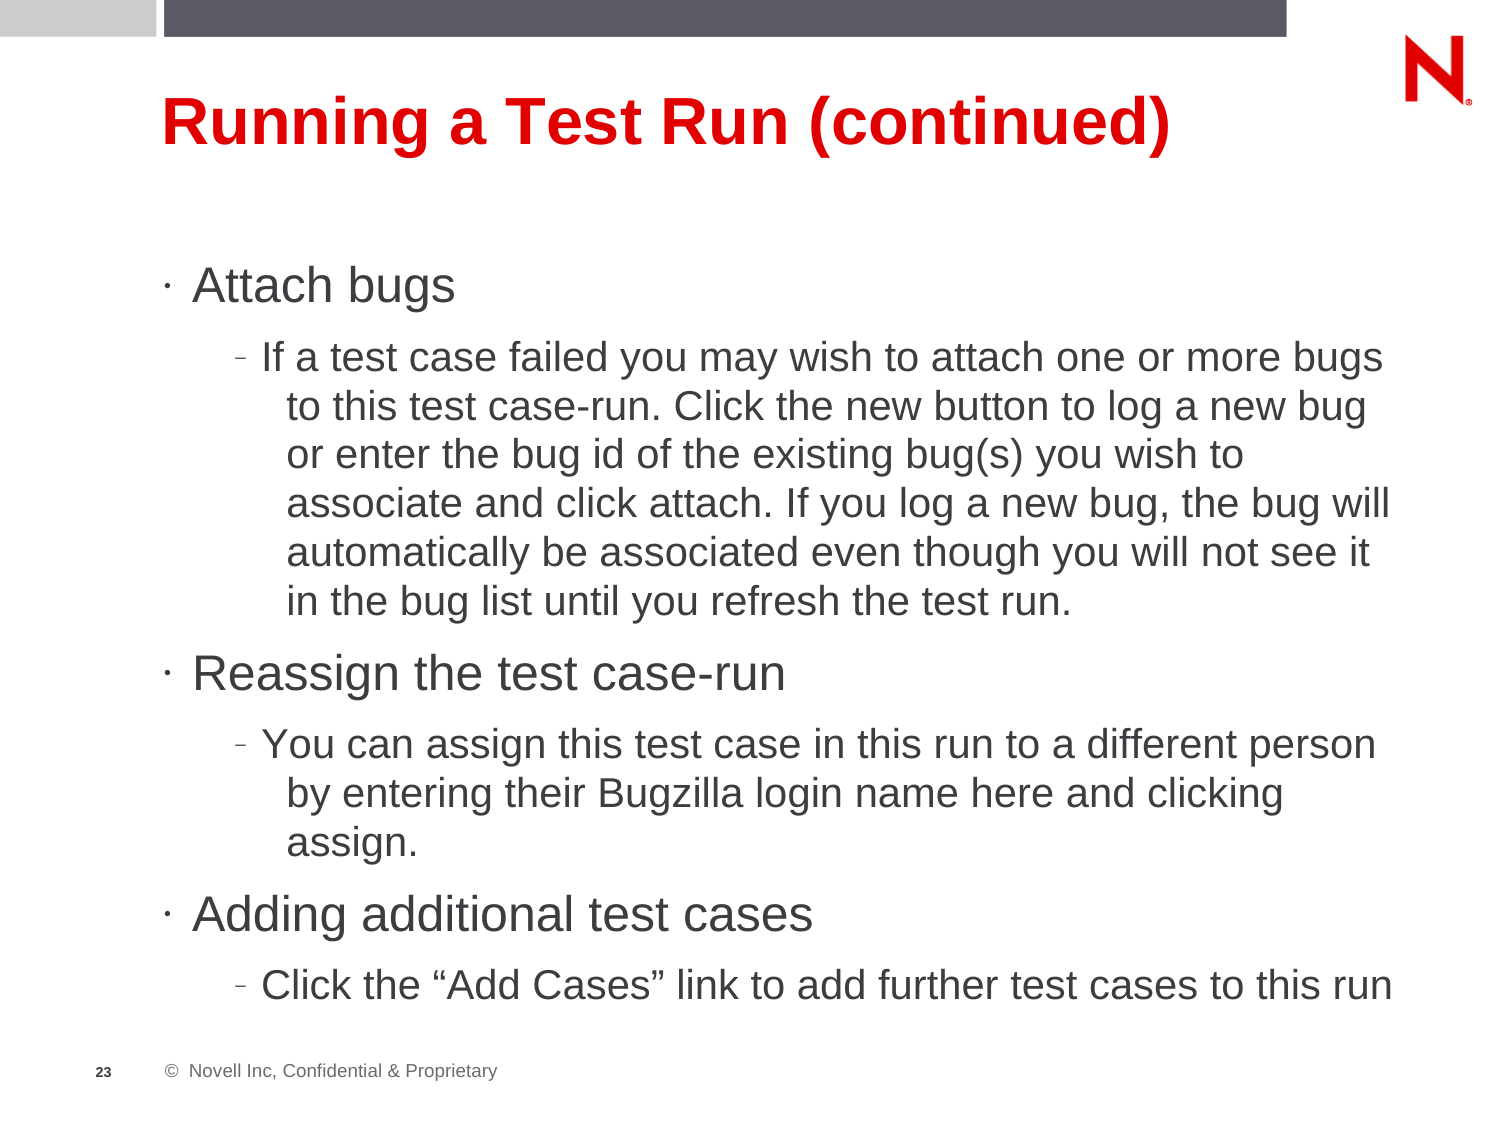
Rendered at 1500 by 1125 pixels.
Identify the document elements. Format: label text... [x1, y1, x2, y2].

picture [1403, 32, 1473, 107]
list Attach bugs If a test case failed you may wish to attach one or more bugs to this test case-run. Click the new button to log a new bug or enter the bug id of the existing bug(s) you wish to associate and click attach. If you log a new bug, the bug will automatically be associated even though you will not see it in the bug list until you refresh the test run. Reassign the test case-run You can assign this test case in this run to a different person by entering their Bugzilla login name here and clicking assign. Adding additional test cases Click the “Add Cases” link to add further test cases to this run [163, 254, 1404, 986]
title Running a Test Run (continued) [161, 41, 1383, 205]
